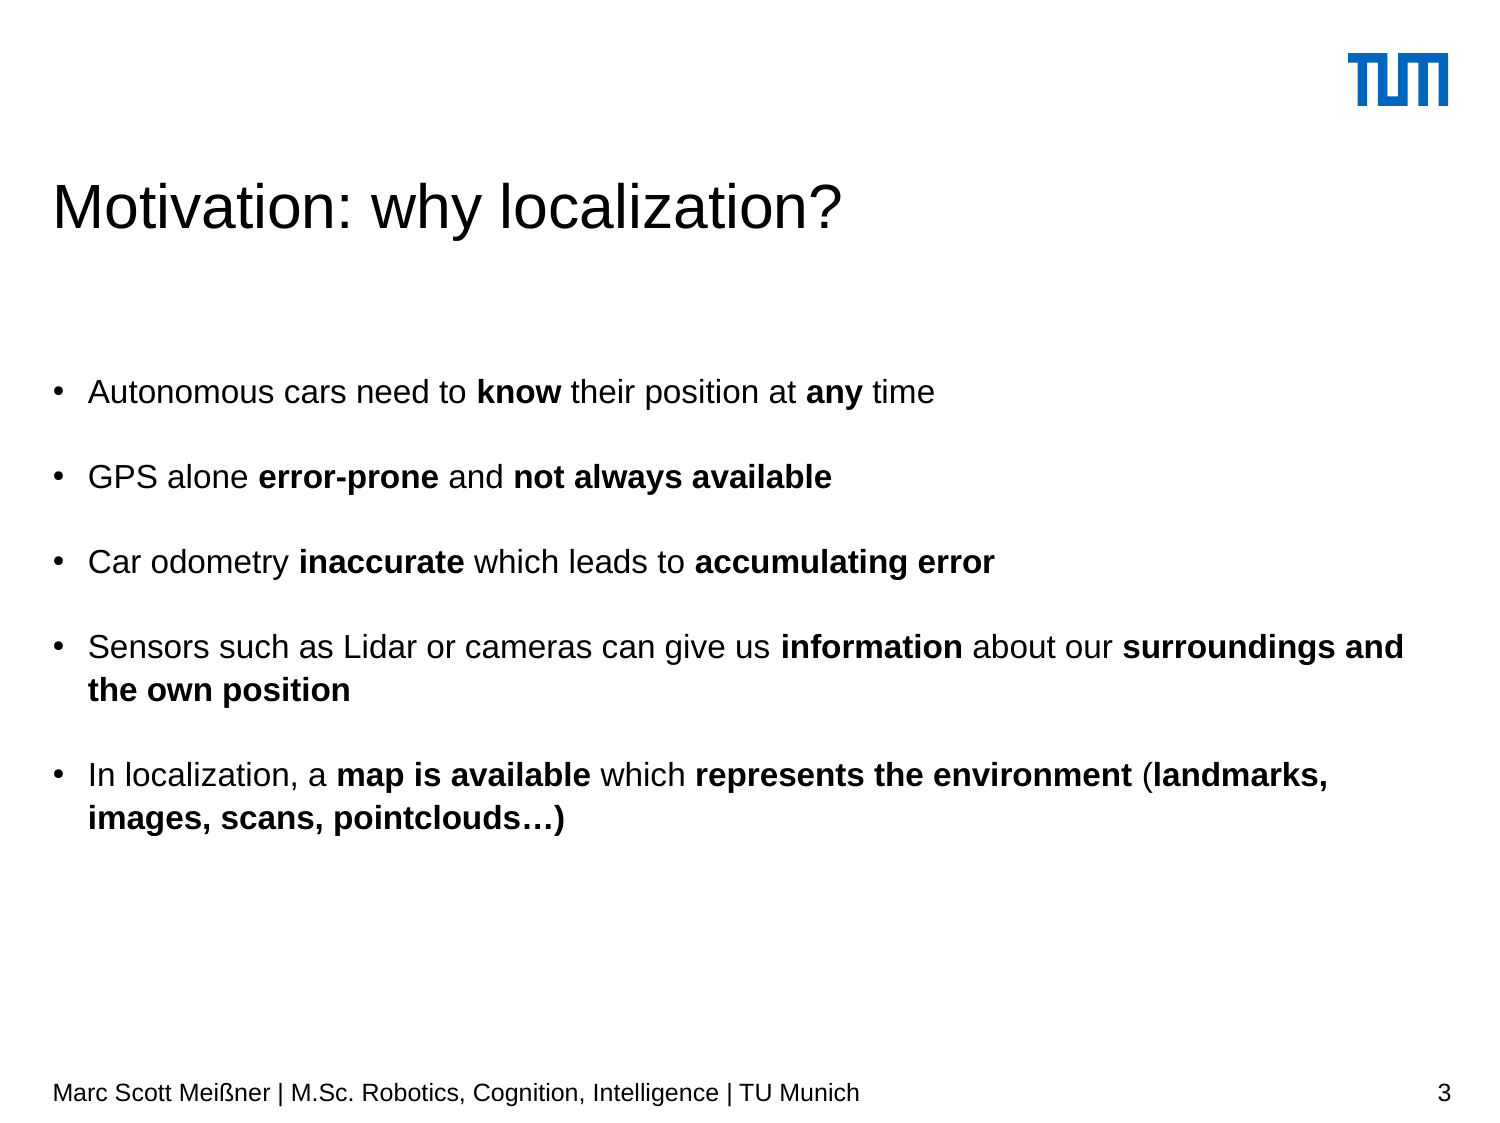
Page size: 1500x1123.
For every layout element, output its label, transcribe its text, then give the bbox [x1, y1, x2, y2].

list Autonomous cars need to know their position at any time GPS alone error-prone and not always available Car odometry inaccurate which leads to accumulating error Sensors such as Lidar or cameras can give us information about our surroundings and the own position In localization, a map is available which represents the environment (landmarks, images, scans, pointclouds…) [52, 330, 1453, 1105]
title Motivation: why localization? [52, 171, 1453, 242]
